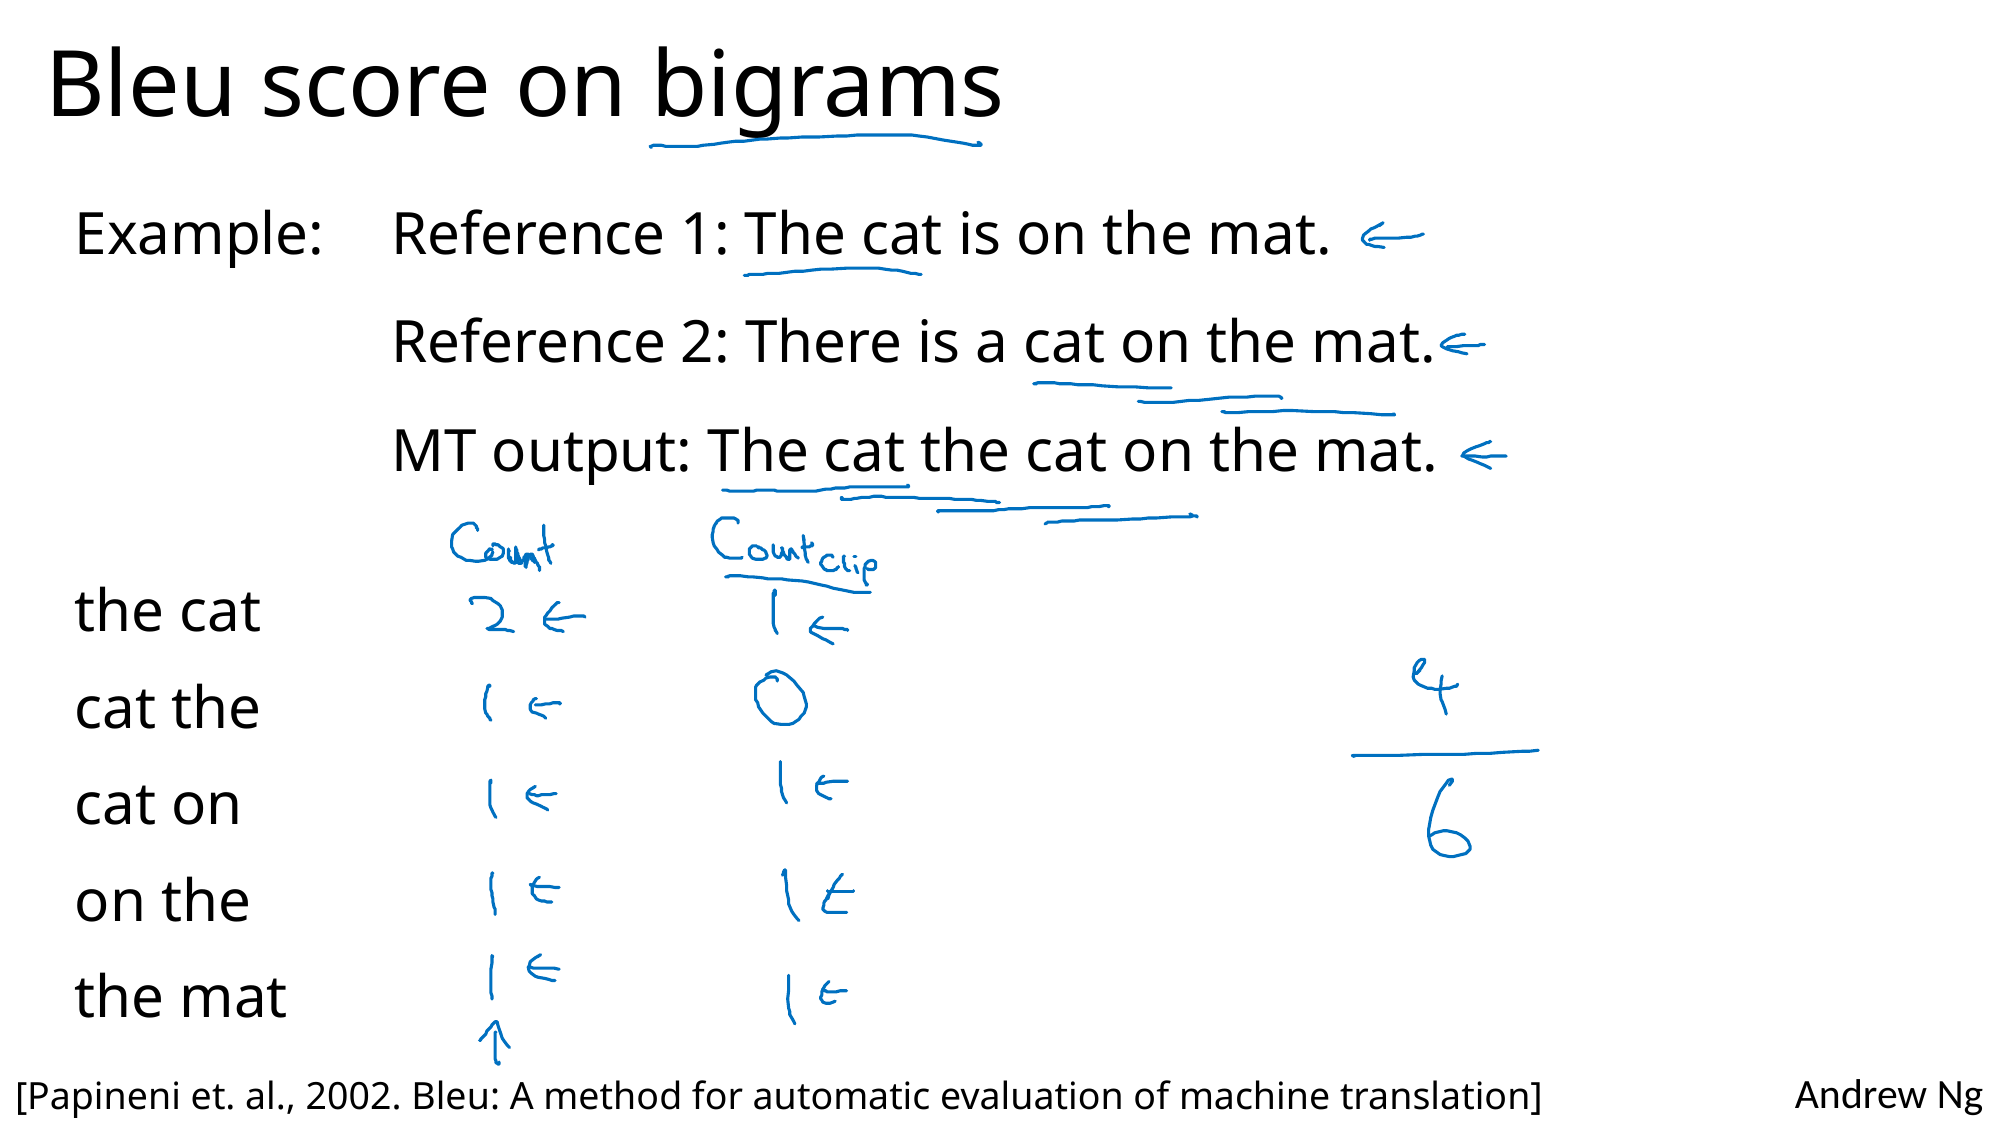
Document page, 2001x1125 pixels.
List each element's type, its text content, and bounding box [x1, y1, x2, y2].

text_box Reference 2: There is a cat on the mat. [376, 296, 447, 381]
text_box the mat [60, 952, 303, 1037]
text_box on the [60, 855, 266, 941]
text_box the cat [60, 566, 277, 651]
text_box cat on [60, 759, 258, 844]
title Bleu score on bigrams [30, 29, 2000, 248]
text_box Reference 1: The cat is on the mat. [377, 189, 447, 274]
text_box MT output: The cat the cat on the mat. [376, 406, 447, 491]
picture [447, 131, 1543, 1069]
text_box Example: [59, 188, 377, 275]
text_box [Papineni et. al., 2002. Bleu: A method for automatic evaluation of machine translation] [0, 1064, 1566, 1125]
text_box cat the [60, 662, 277, 747]
